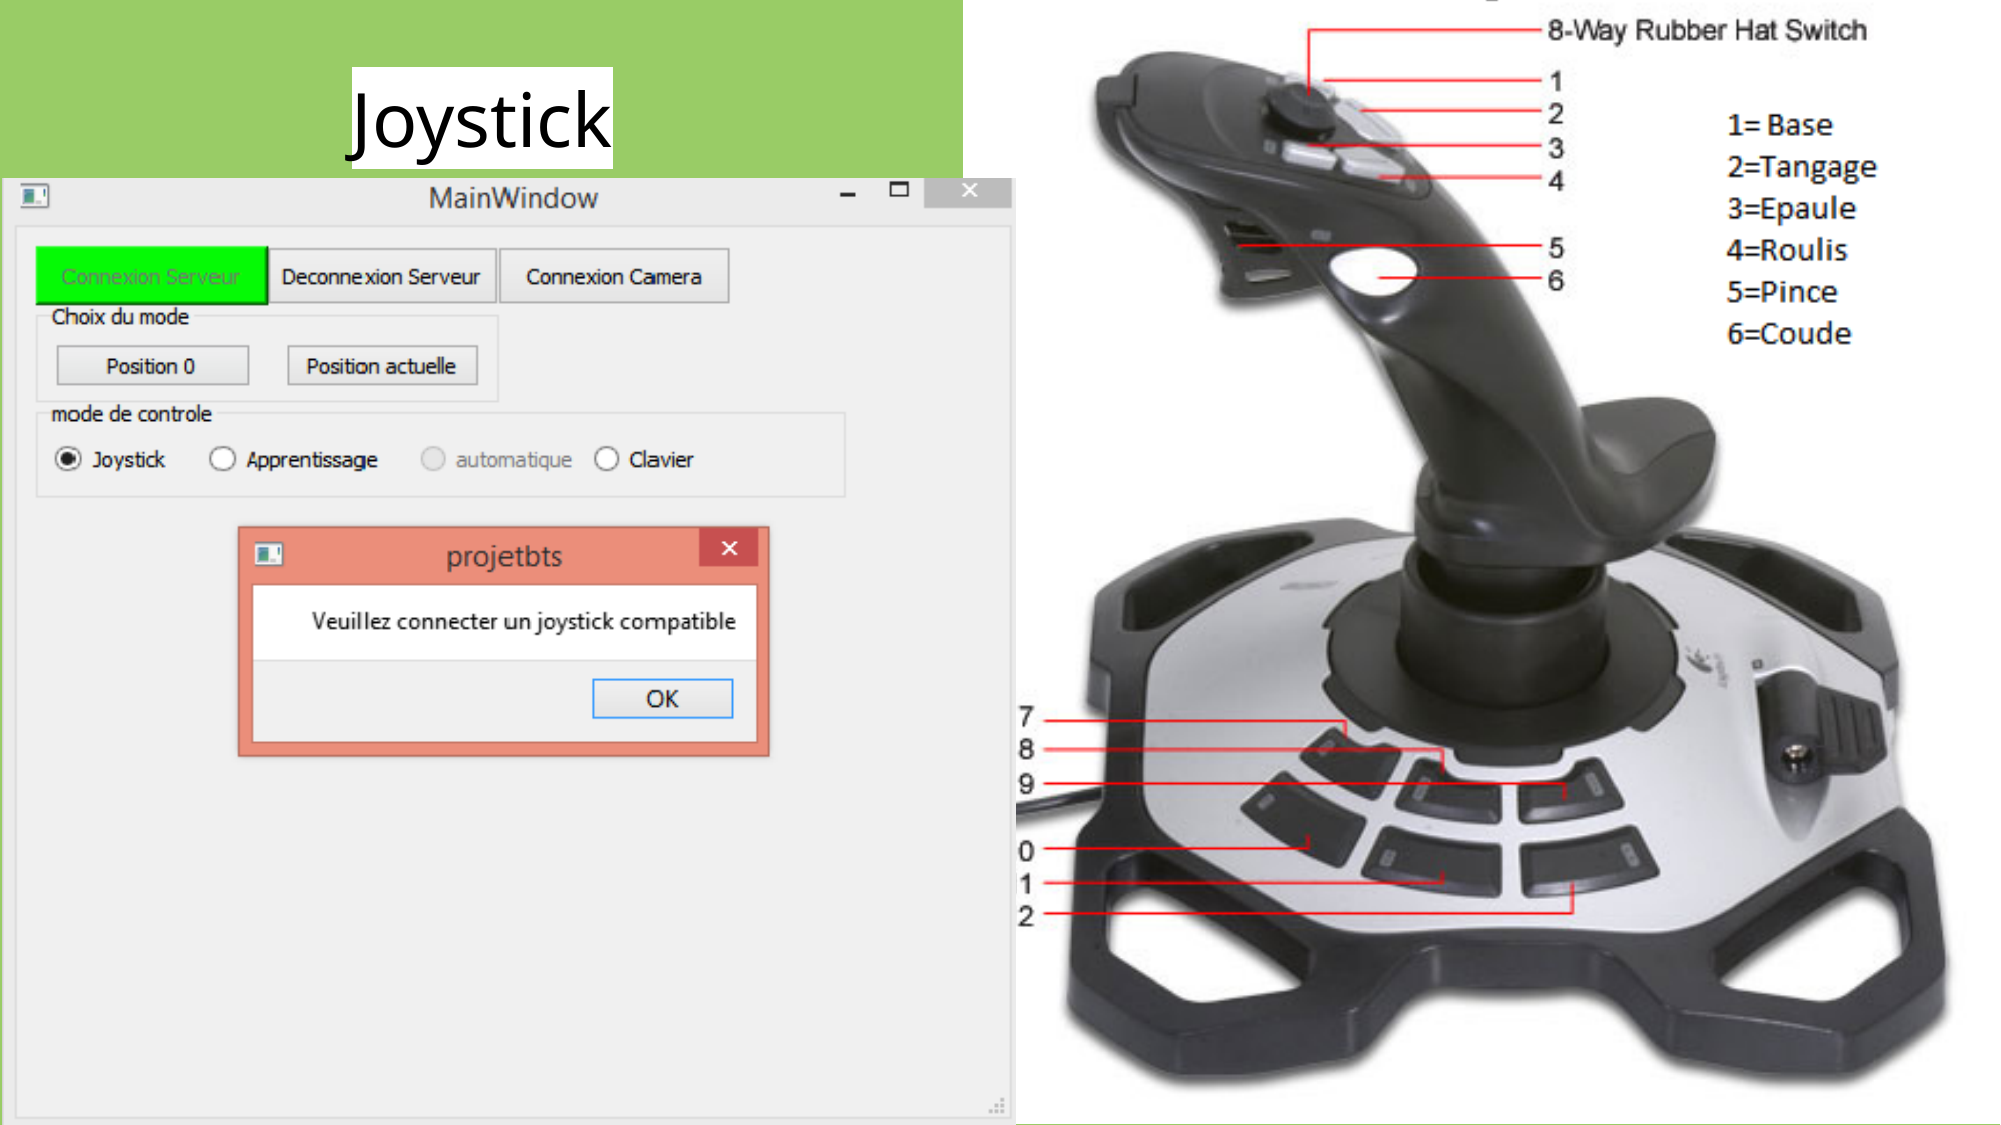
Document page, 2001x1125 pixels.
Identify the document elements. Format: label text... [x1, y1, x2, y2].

picture [2, 0, 2001, 1125]
title Joystick [188, 59, 963, 175]
